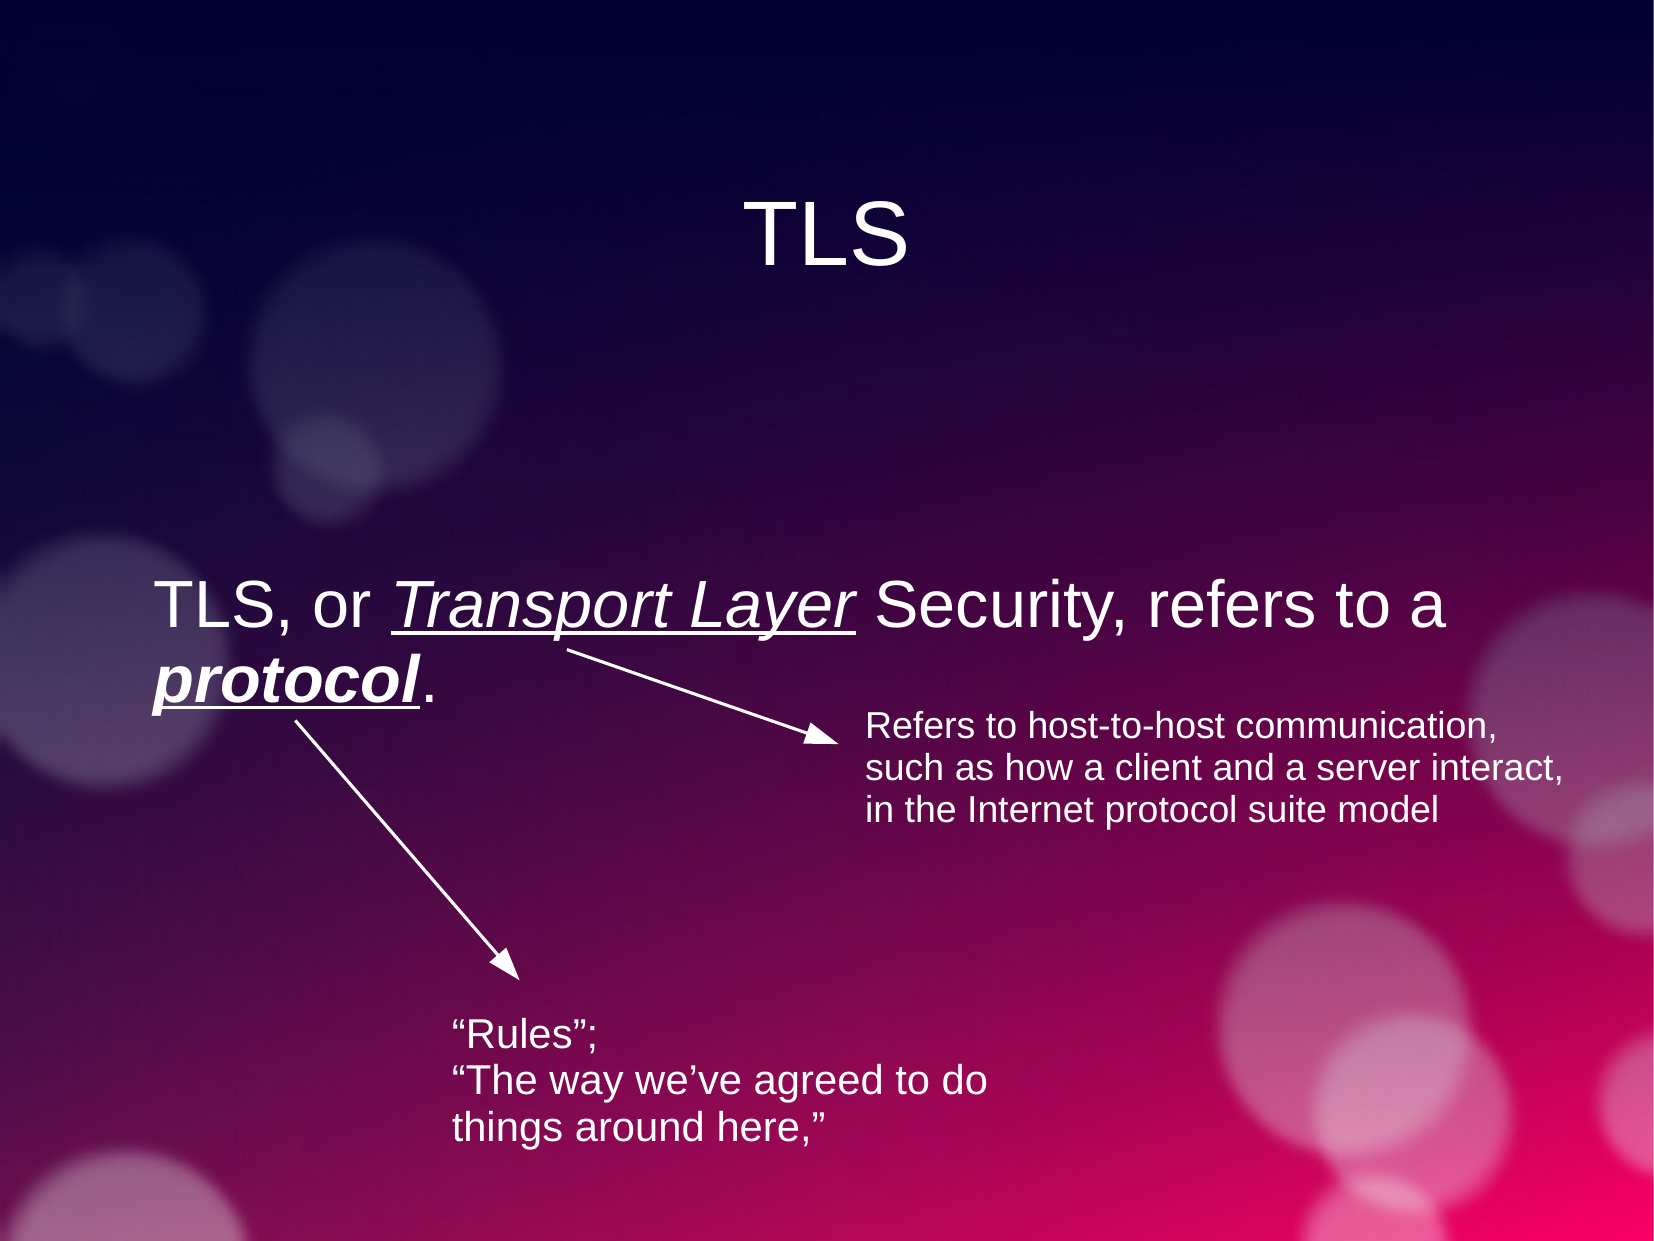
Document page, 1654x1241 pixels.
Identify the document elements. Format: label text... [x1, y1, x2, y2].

list TLS, or Transport Layer Security, refers to a protocol. [82, 566, 1571, 1010]
text_box “Rules”; “The way we’ve agreed to do things around here,” [437, 1003, 1099, 1158]
picture [0, 0, 1654, 1241]
title TLS [59, 129, 1595, 338]
text_box Refers to host-to-host communication, such as how a client and a server interact, in the Internet protocol suite model [850, 696, 1583, 886]
